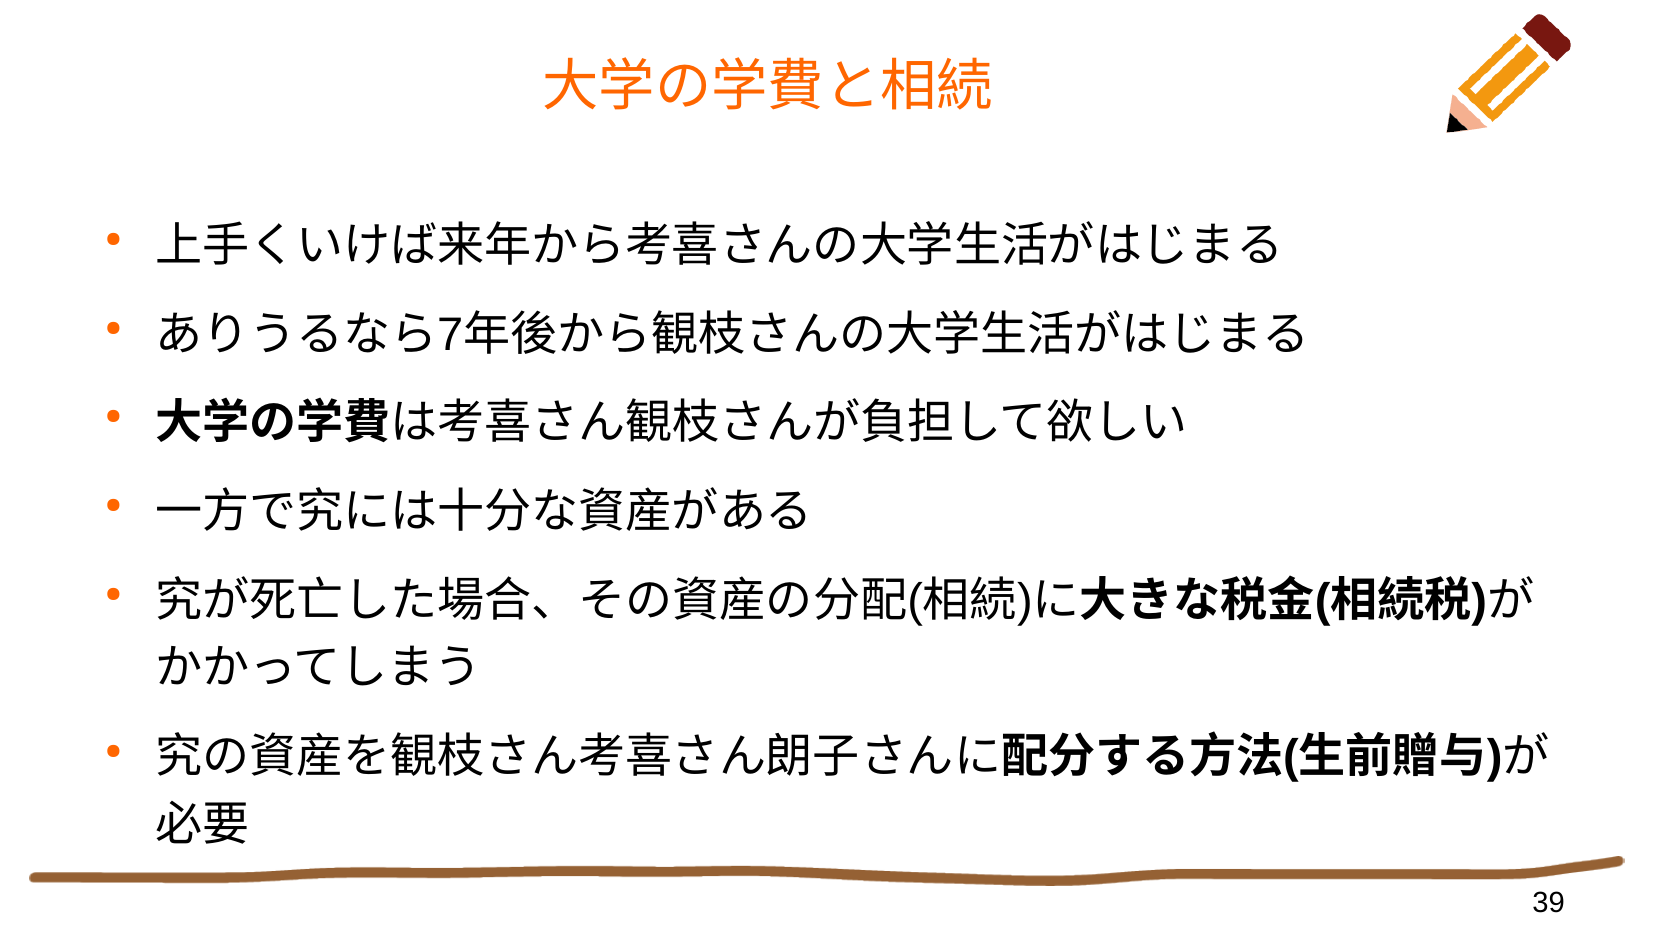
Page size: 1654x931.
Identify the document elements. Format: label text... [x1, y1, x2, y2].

title 大学の学費と相続 [88, 29, 1447, 133]
picture [29, 856, 1625, 886]
list 上手くいけば来年から考喜さんの大学生活がはじまる ありうるなら7年後から観枝さんの大学生活がはじまる 大学の学費は考喜さん観枝さんが負担して欲しい 一方で究には十分な資産がある 究が死亡した場合、その資産の分配(相続)に大きな税金(相続税)がかかってしまう 究の資産を観枝さん考喜さん朗子さんに配分する方法(生前贈与)が必要 [88, 206, 1576, 857]
picture [1446, 14, 1571, 133]
